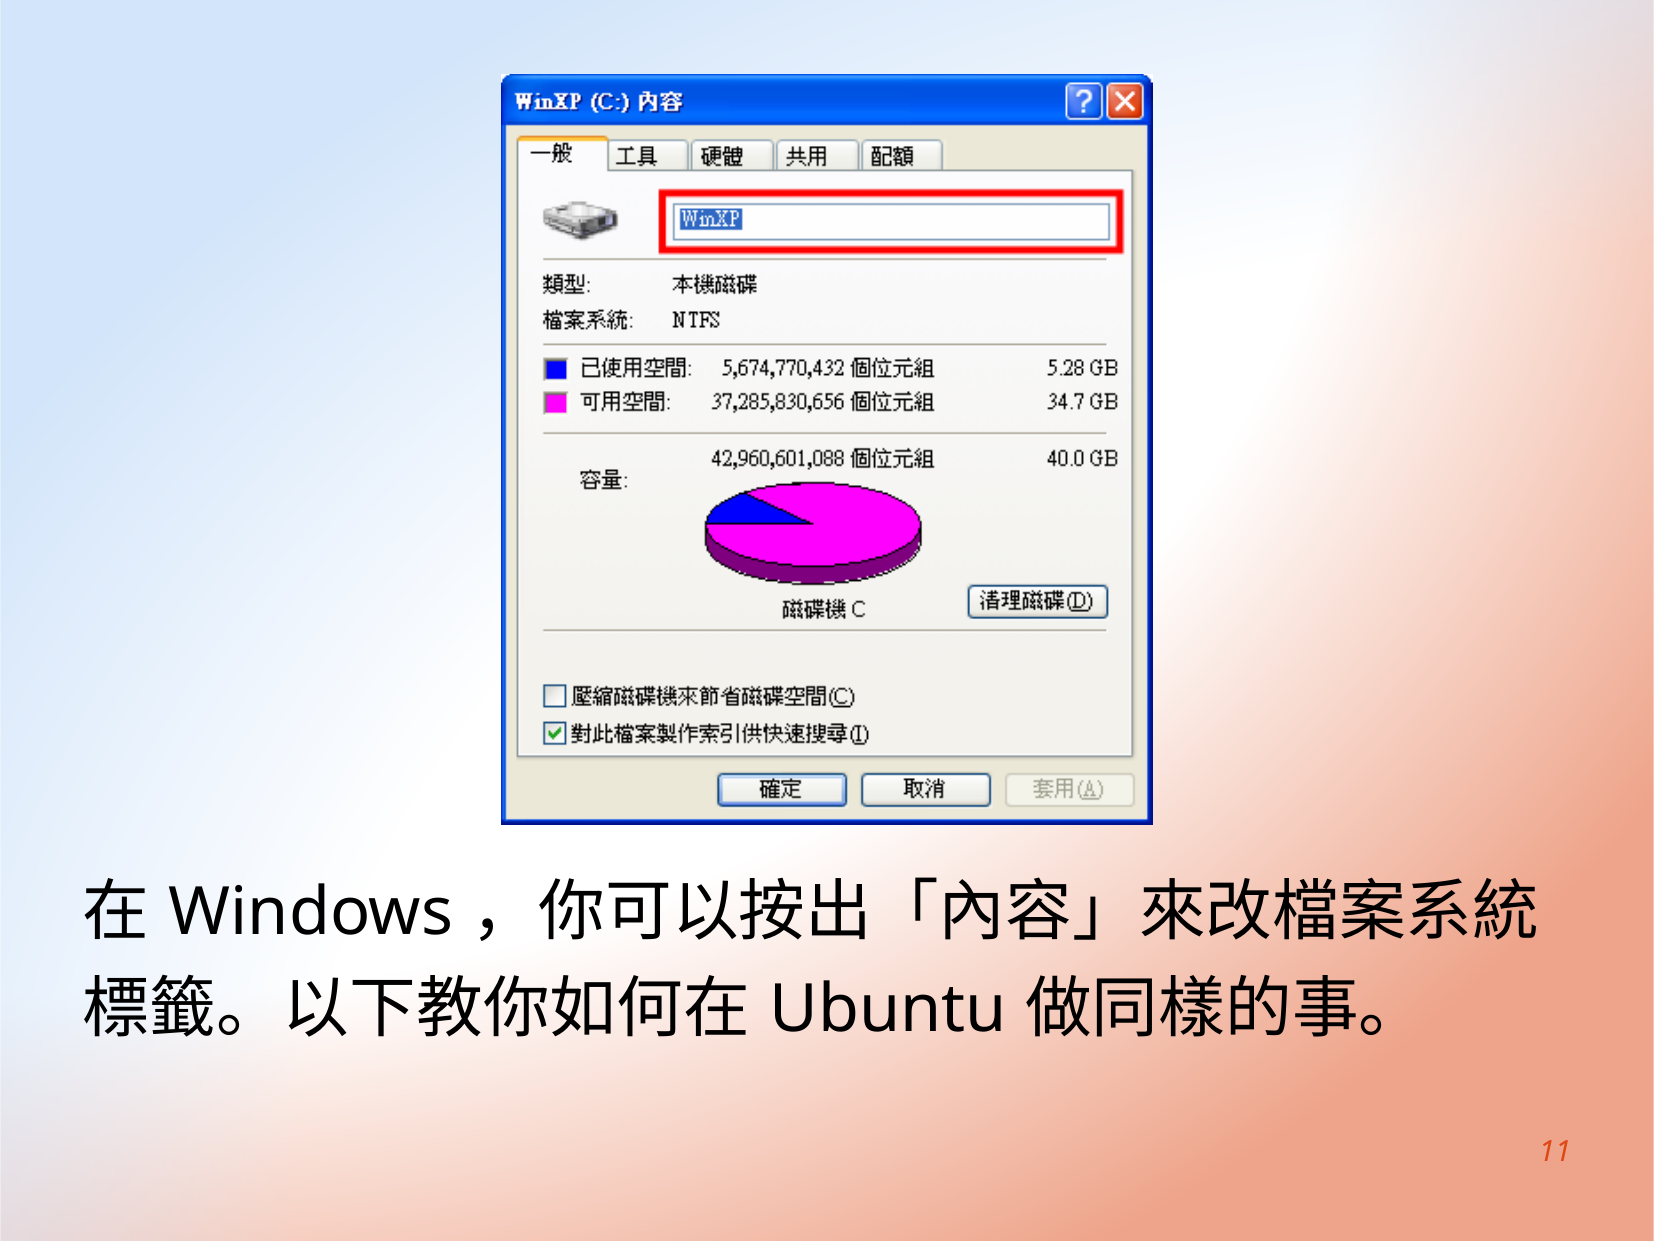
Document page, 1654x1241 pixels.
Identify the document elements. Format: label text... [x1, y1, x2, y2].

list 在Windows，你可以按出「內容」來改檔案系統標籤。以下教你如何在Ubuntu做同樣的事。 [82, 857, 1571, 1201]
picture [0, 0, 1654, 1241]
